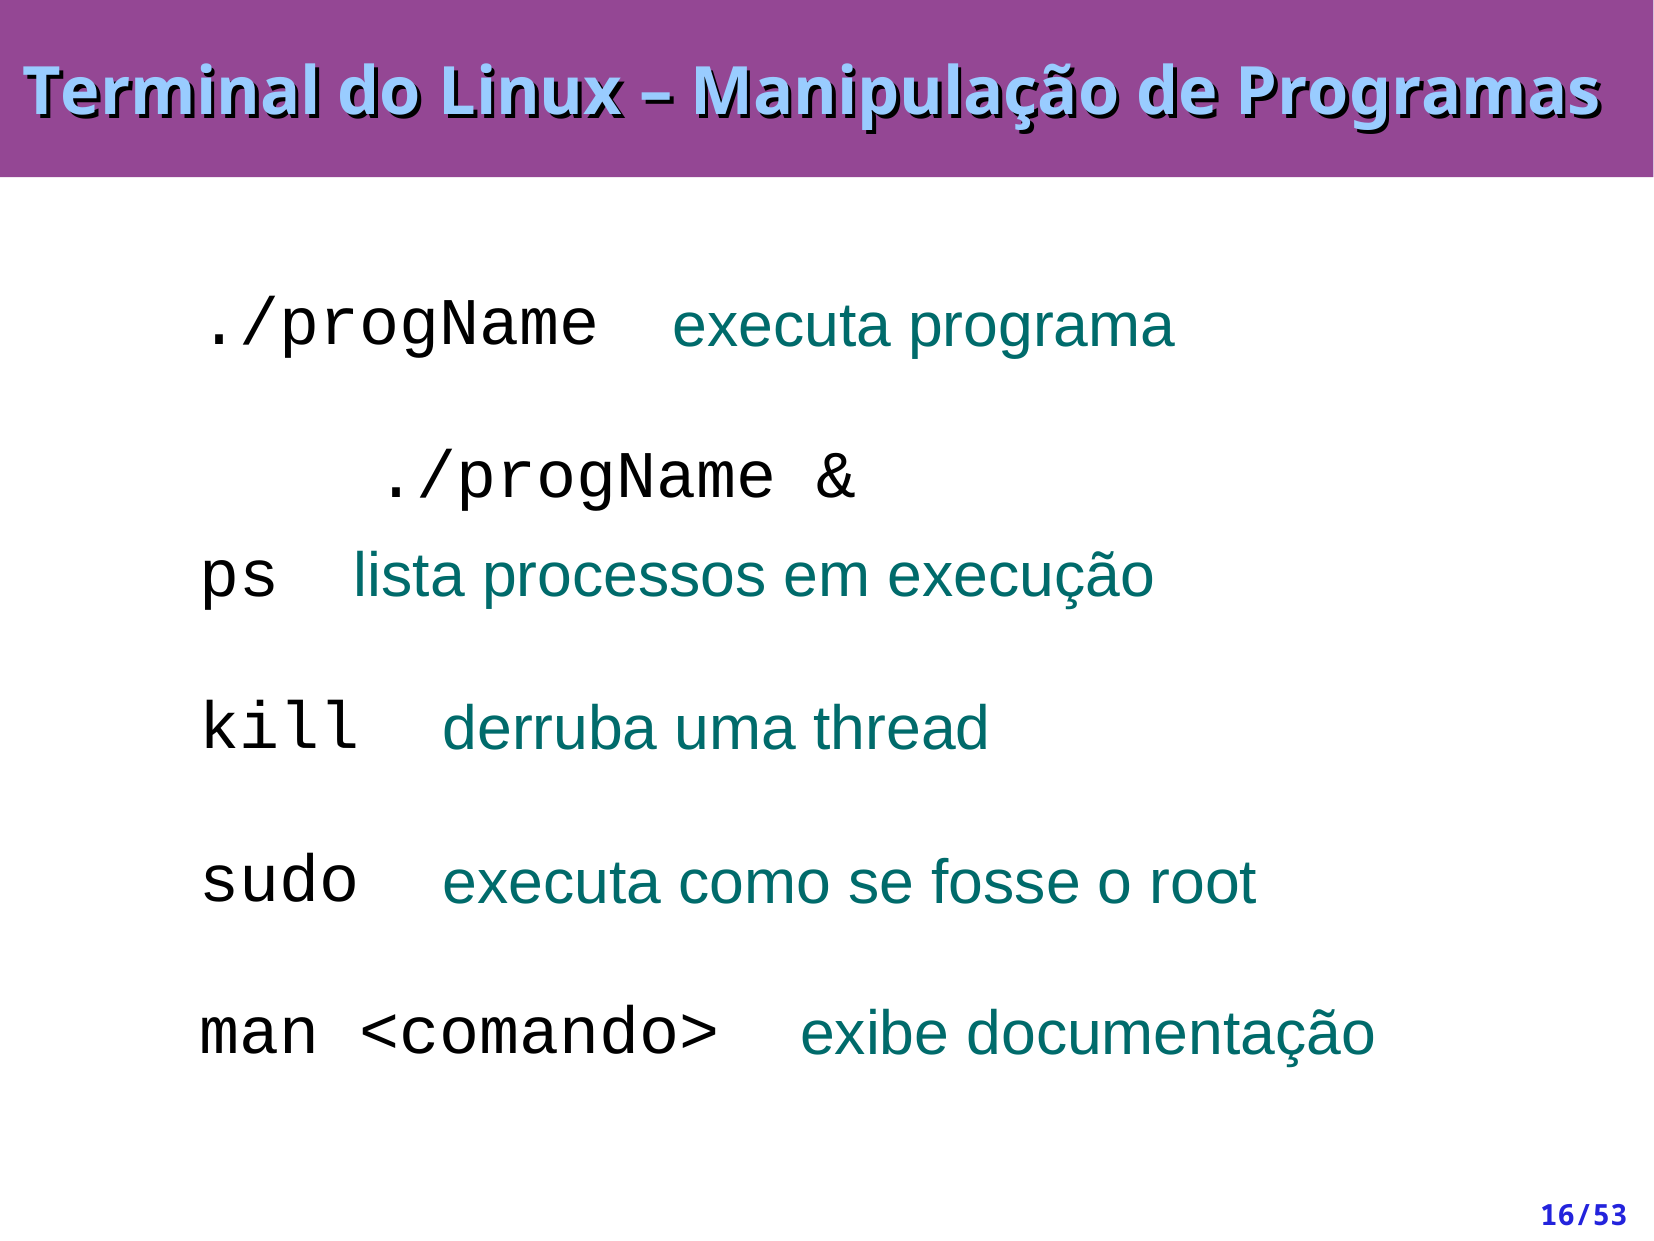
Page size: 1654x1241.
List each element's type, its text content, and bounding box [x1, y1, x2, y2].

text_box executa programa [657, 282, 1250, 368]
text_box lista processos em execução [339, 532, 1400, 618]
text_box executa como se fosse o root [427, 839, 1489, 925]
list ./progName ./progName & ps kill sudo man <comando> [159, 289, 1648, 1108]
text_box exibe documentação [785, 990, 1406, 1076]
text_box derruba uma thread [427, 685, 1489, 771]
title Terminal do Linux – Manipulação de Programas [0, 0, 1654, 178]
